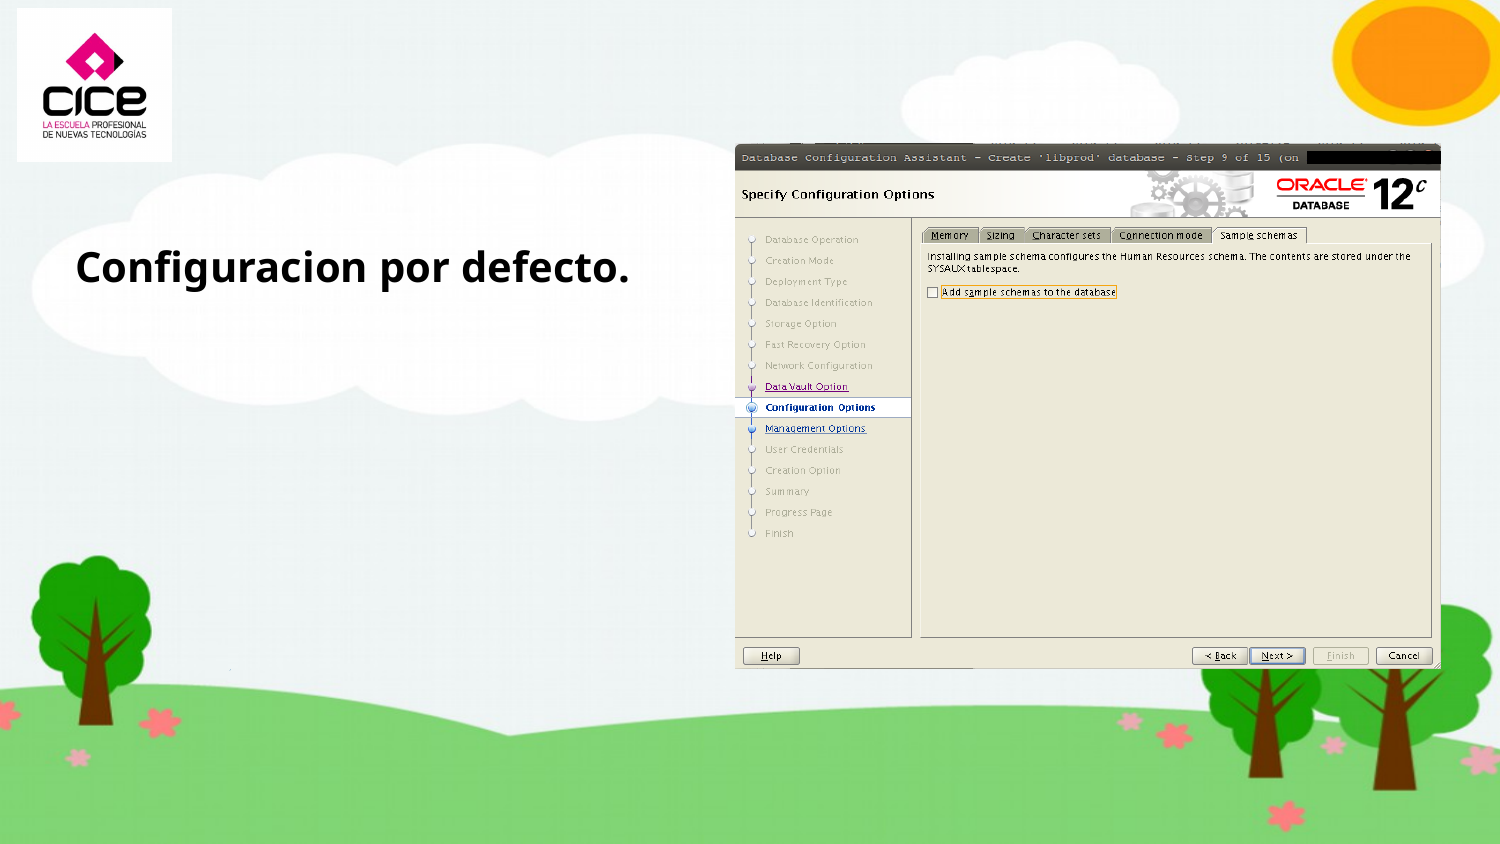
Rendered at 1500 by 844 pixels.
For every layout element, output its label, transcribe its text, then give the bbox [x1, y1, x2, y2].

title Configuracion por defecto. [75, 233, 639, 299]
picture [0, 0, 1500, 844]
